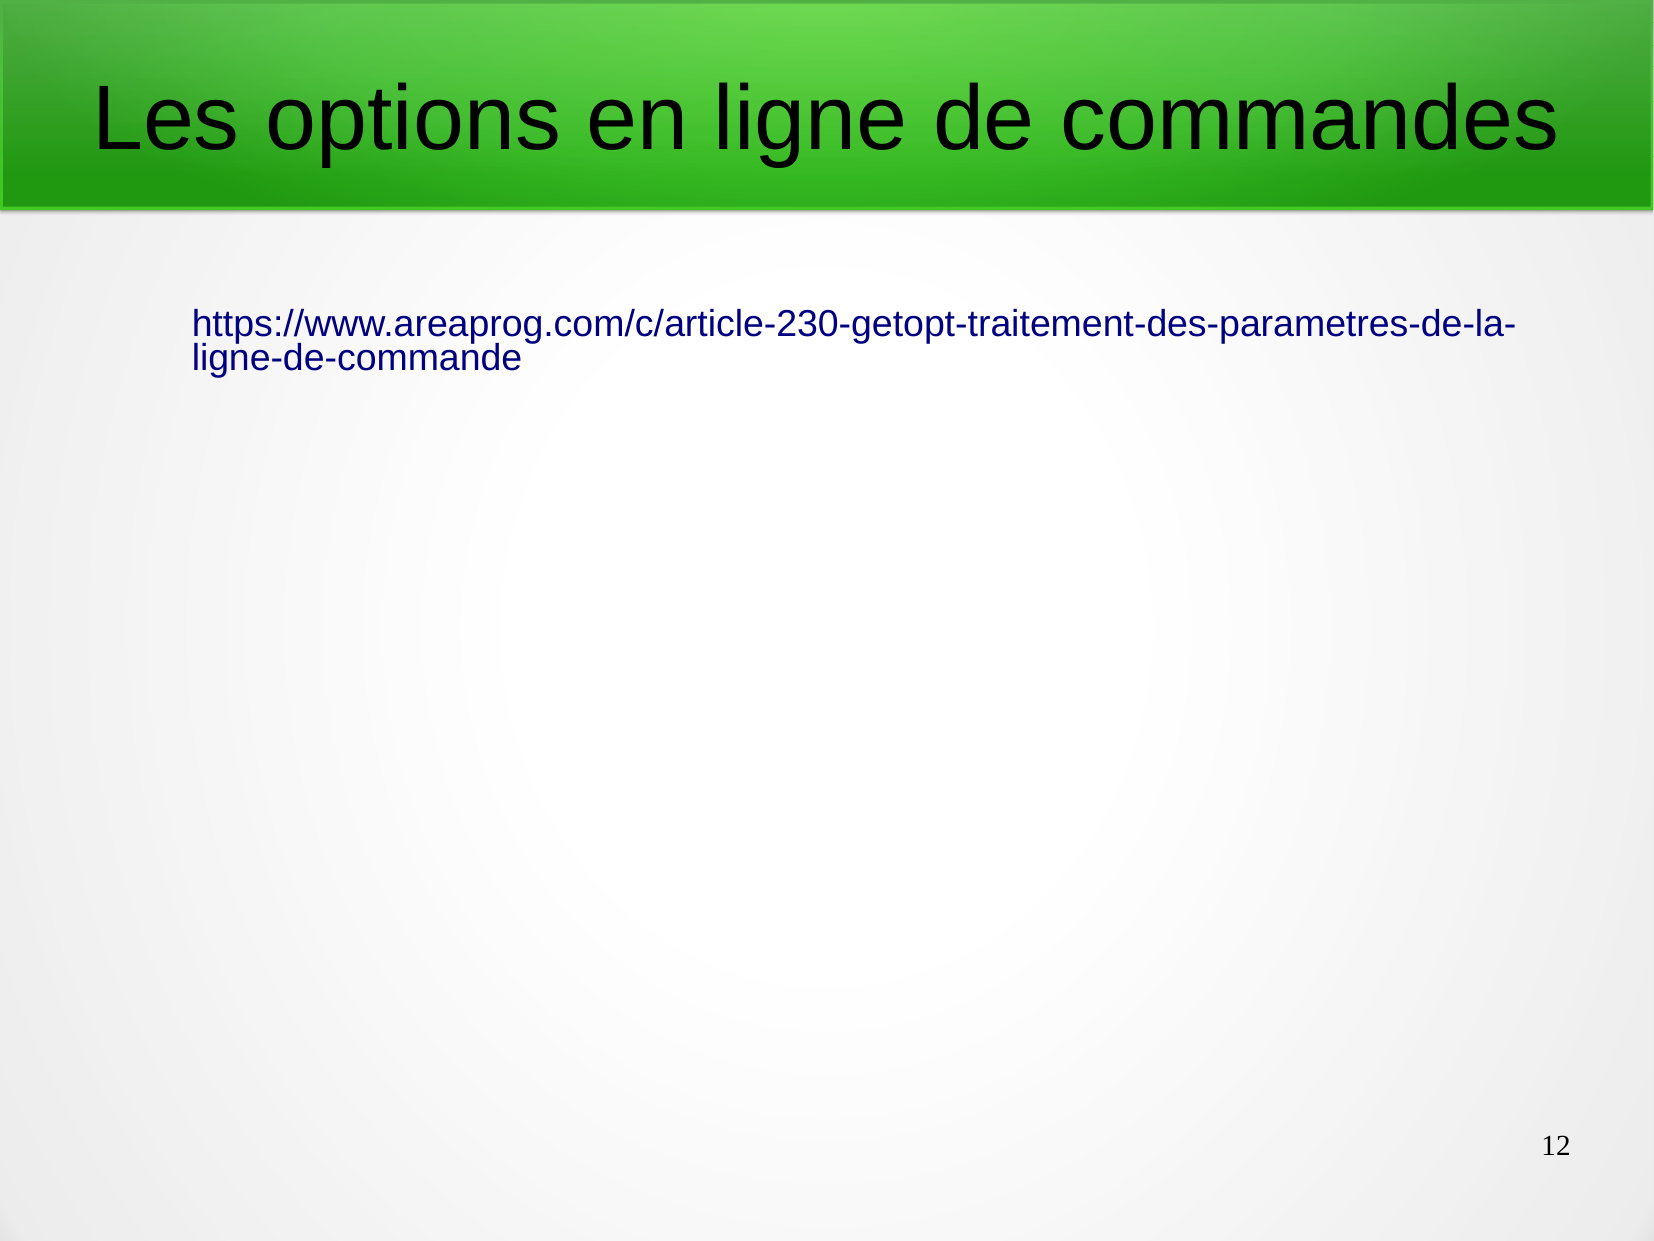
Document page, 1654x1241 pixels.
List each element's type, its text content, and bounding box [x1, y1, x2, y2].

title Les options en ligne de commandes [82, 47, 1571, 189]
text_box https://www.areaprog.com/c/article-230-getopt-traitement-des-parametres-de-la-ligne-de-commande [177, 295, 1536, 395]
